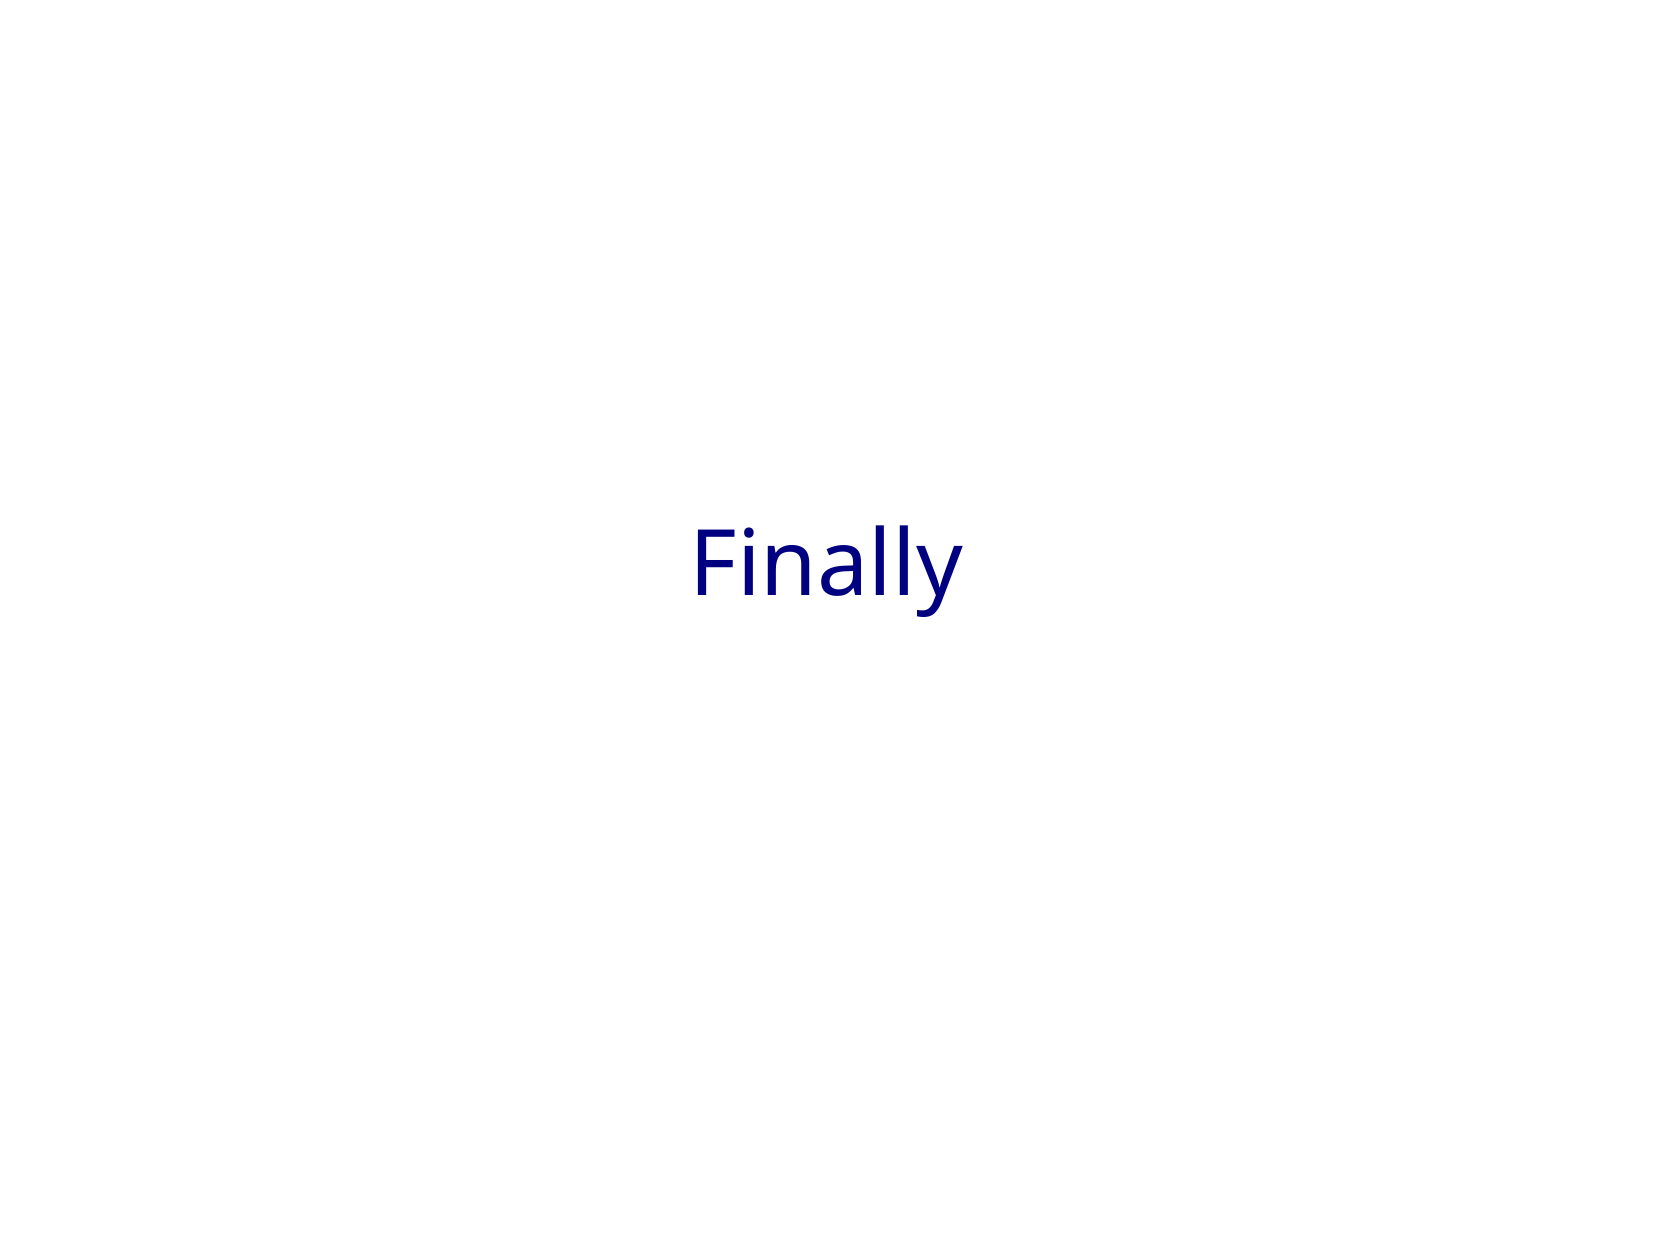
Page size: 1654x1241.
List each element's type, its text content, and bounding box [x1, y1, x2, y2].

title Finally [82, 464, 1571, 657]
